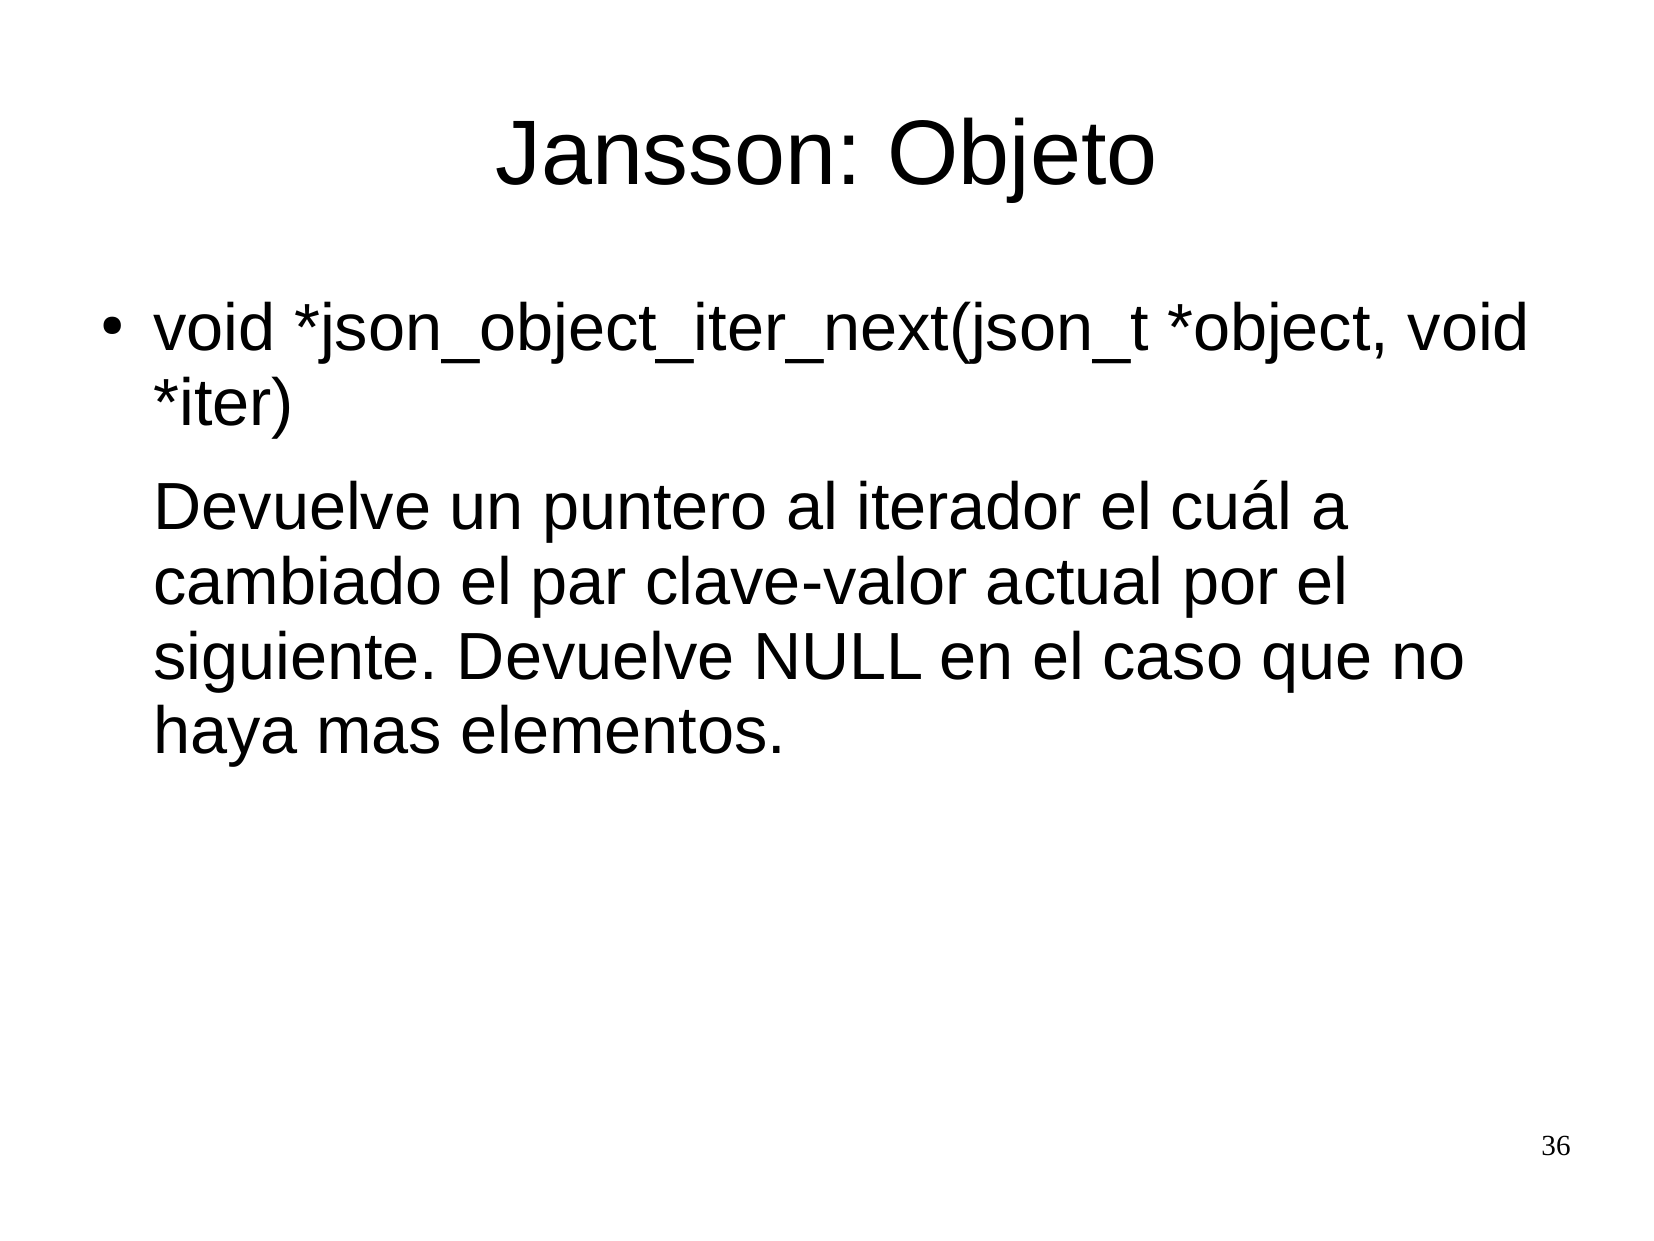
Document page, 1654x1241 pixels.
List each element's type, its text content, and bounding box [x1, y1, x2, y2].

title Jansson: Objeto [82, 49, 1571, 257]
list void *json_object_iter_next(json_t *object, void *iter) Devuelve un puntero al iterador el cuál a cambiado el par clave-valor actual por el siguiente. Devuelve NULL en el caso que no haya mas elementos. [82, 290, 1538, 1010]
